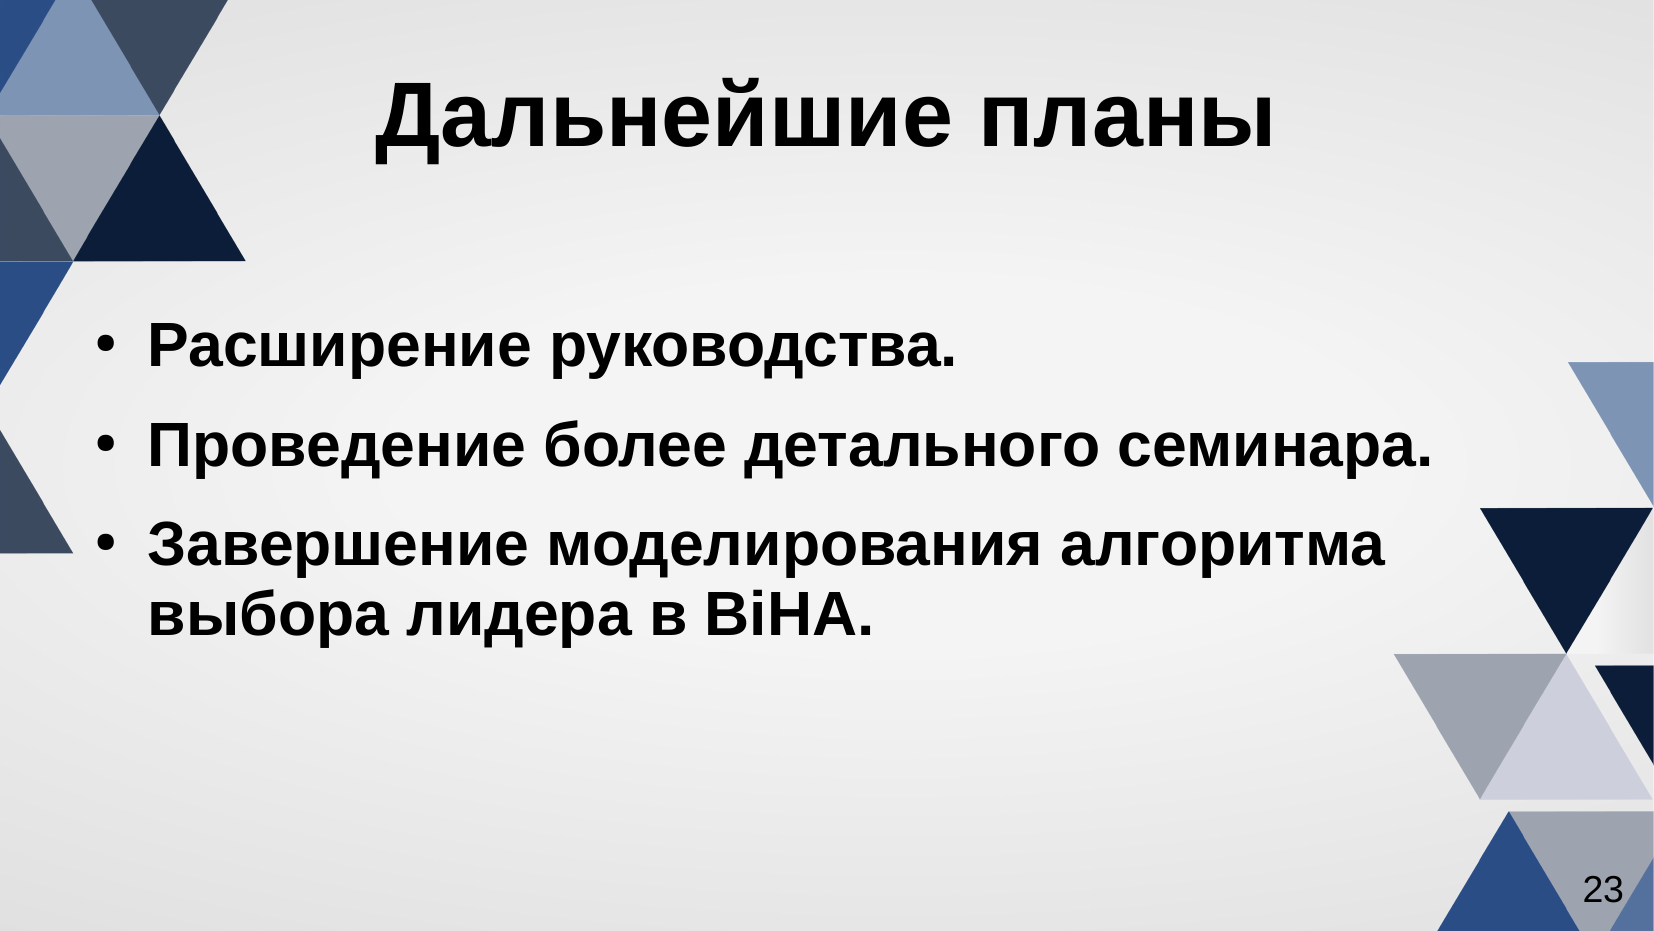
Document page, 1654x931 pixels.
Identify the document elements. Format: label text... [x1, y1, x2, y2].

text_box <number> [1567, 861, 1654, 919]
picture [0, 0, 1654, 931]
title Дальнейшие планы [82, 37, 1571, 193]
list Расширение руководства. Проведение более детального семинара. Завершение моделирования алгоритма выбора лидера в BiHA. [76, 310, 1443, 931]
